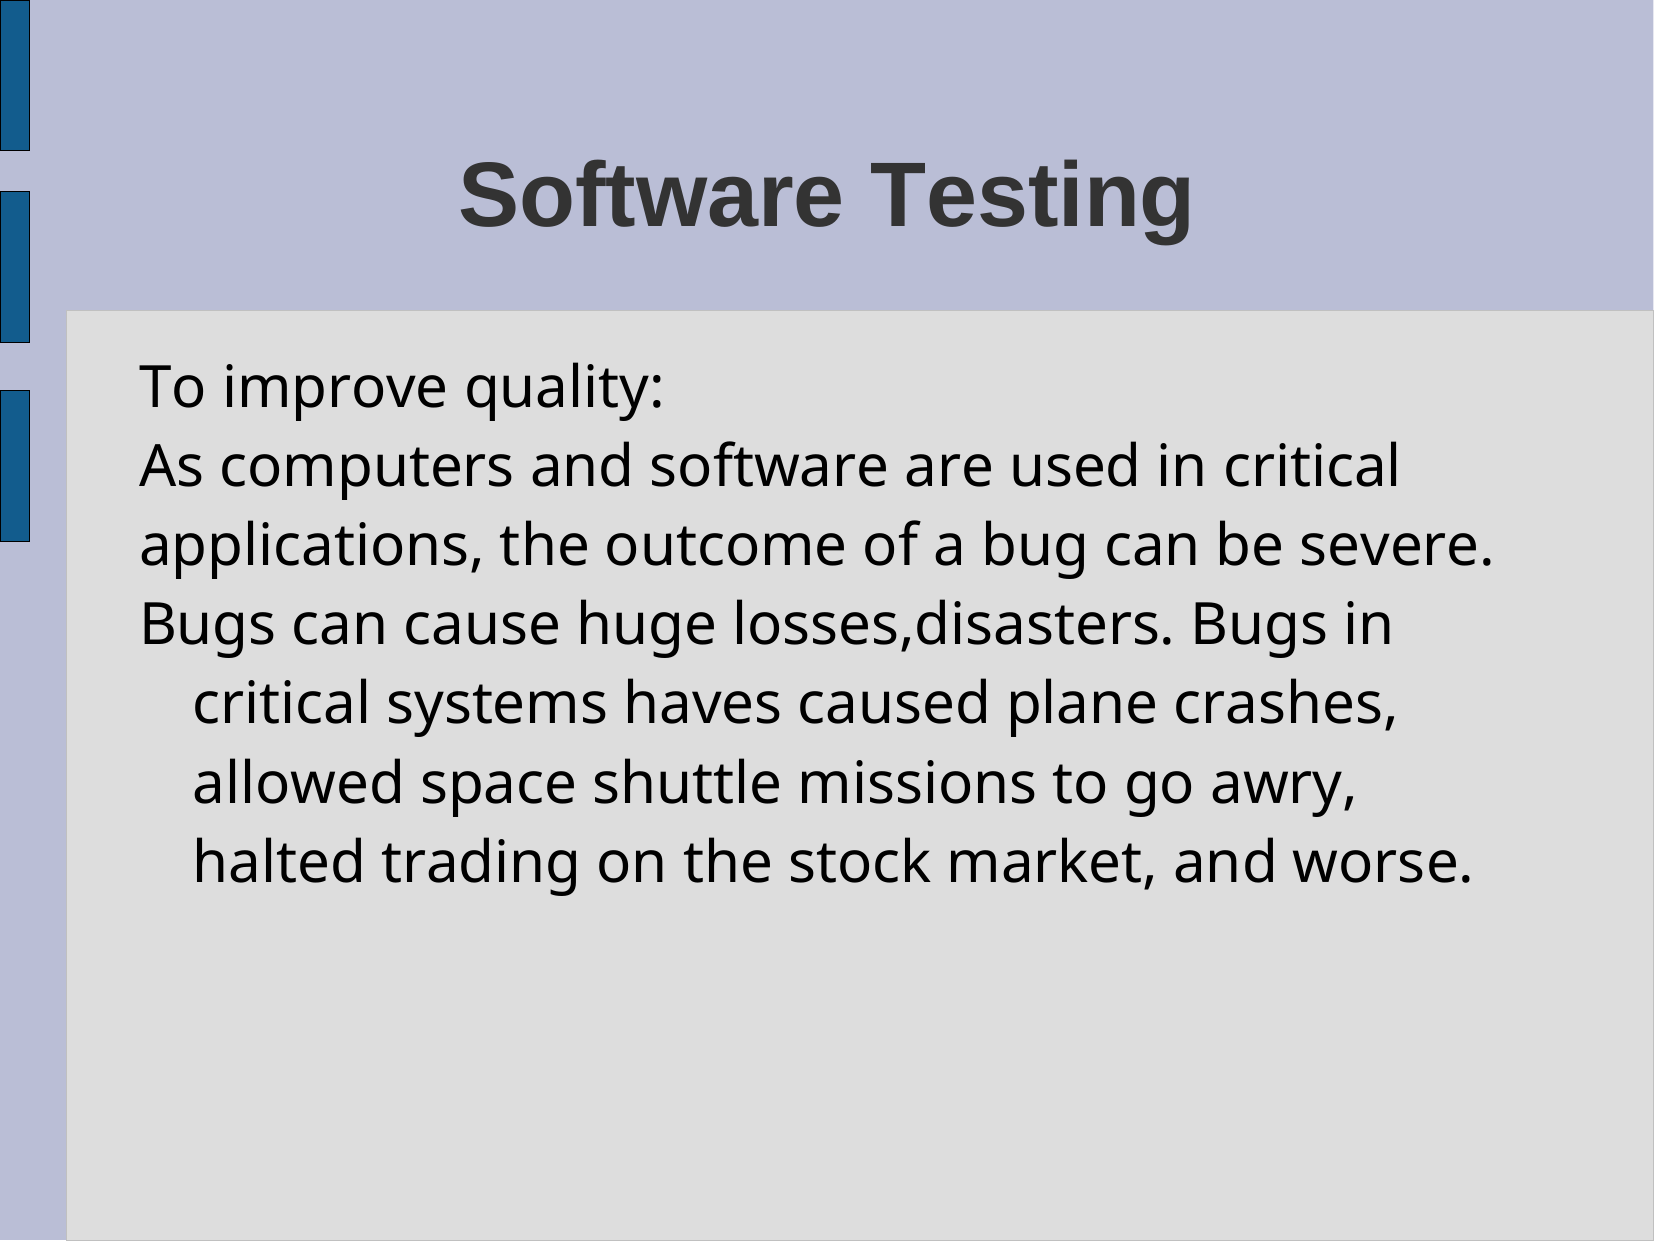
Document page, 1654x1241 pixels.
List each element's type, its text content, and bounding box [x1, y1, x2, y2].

list To improve quality: As computers and software are used in critical applications, the outcome of a bug can be severe. Bugs can cause huge losses,disasters. Bugs in critical systems haves caused plane crashes, allowed space shuttle missions to go awry, halted trading on the stock market, and worse. [121, 344, 1534, 1127]
title Software Testing [121, 91, 1534, 299]
